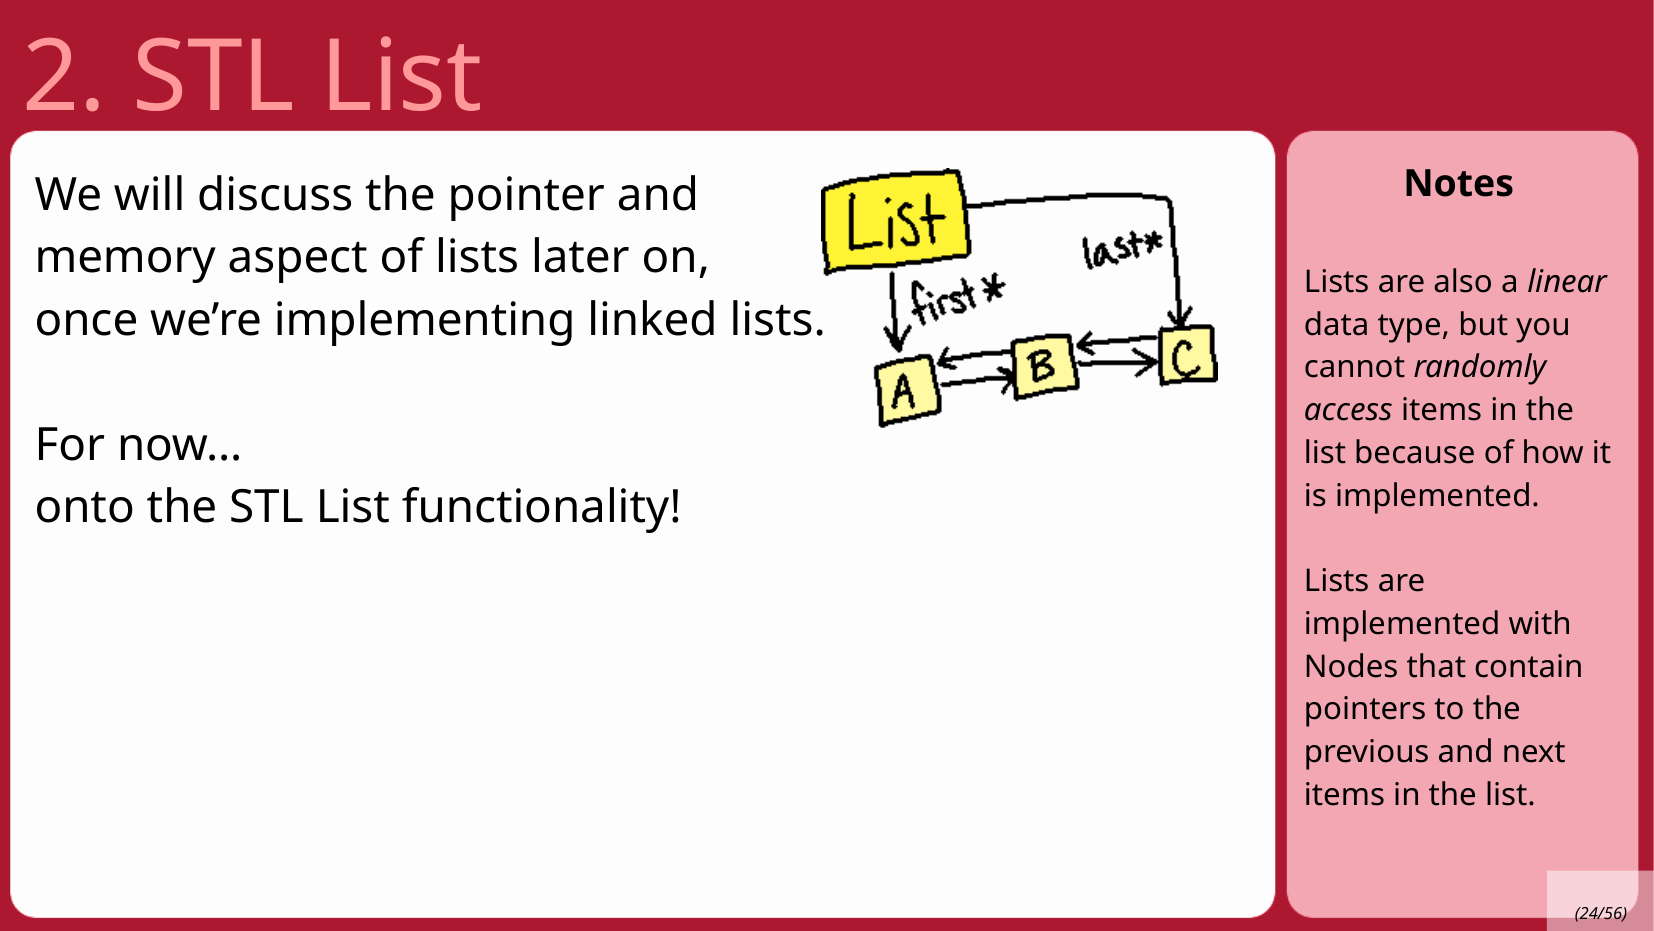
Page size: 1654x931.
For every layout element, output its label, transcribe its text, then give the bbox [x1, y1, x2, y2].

text_box Notes Lists are also a linear data type, but you cannot randomly access items in the list because of how it is implemented. Lists are implemented with Nodes that contain pointers to the previous and next items in the list. [1289, 149, 1629, 707]
text_box We will discuss the pointer and memory aspect of lists later on, once we’re implementing linked lists. For now… onto the STL List functionality! [34, 160, 1248, 471]
title 2. STL List [22, 7, 1511, 136]
picture [0, 0, 1654, 931]
text_box (<number>/56) [1546, 877, 1654, 931]
